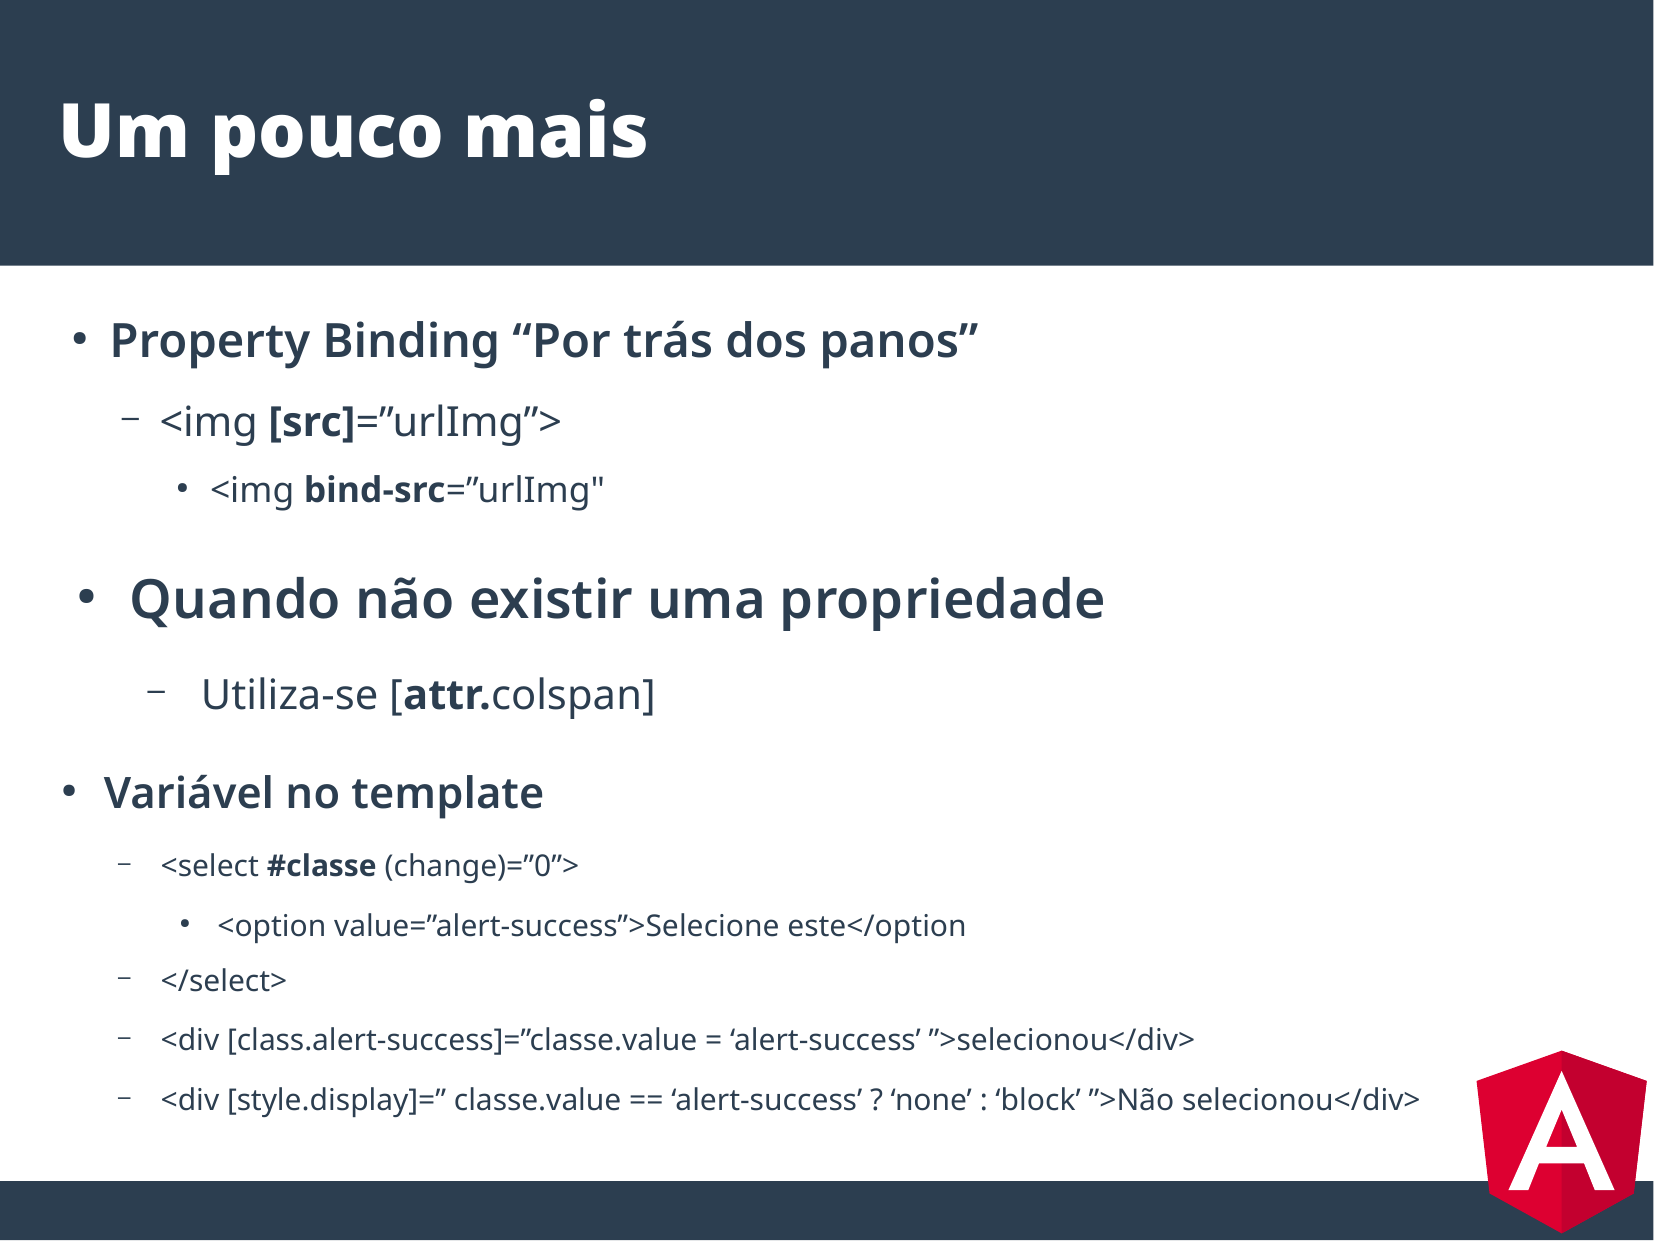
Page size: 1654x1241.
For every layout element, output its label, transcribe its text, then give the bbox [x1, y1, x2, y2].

list Variável no template <select #classe (change)=”0”> <option value=”alert-success”>Selecione este</option </select> <div [class.alert-success]=”classe.value = ‘alert-success’ ”>selecionou</div> <div [style.display]=” classe.value == ‘alert-success’ ? ‘none’ : ‘block’ ”>Não selecionou</div> [47, 761, 1583, 1123]
list Quando não existir uma propriedade Utiliza-se [attr.colspan] [59, 561, 1595, 768]
picture [1446, 1022, 1654, 1241]
title Um pouco mais [59, 49, 1595, 207]
list Property Binding “Por trás dos panos” <img [src]=”urlImg”> <img bind-src=”urlImg" [59, 307, 1524, 514]
